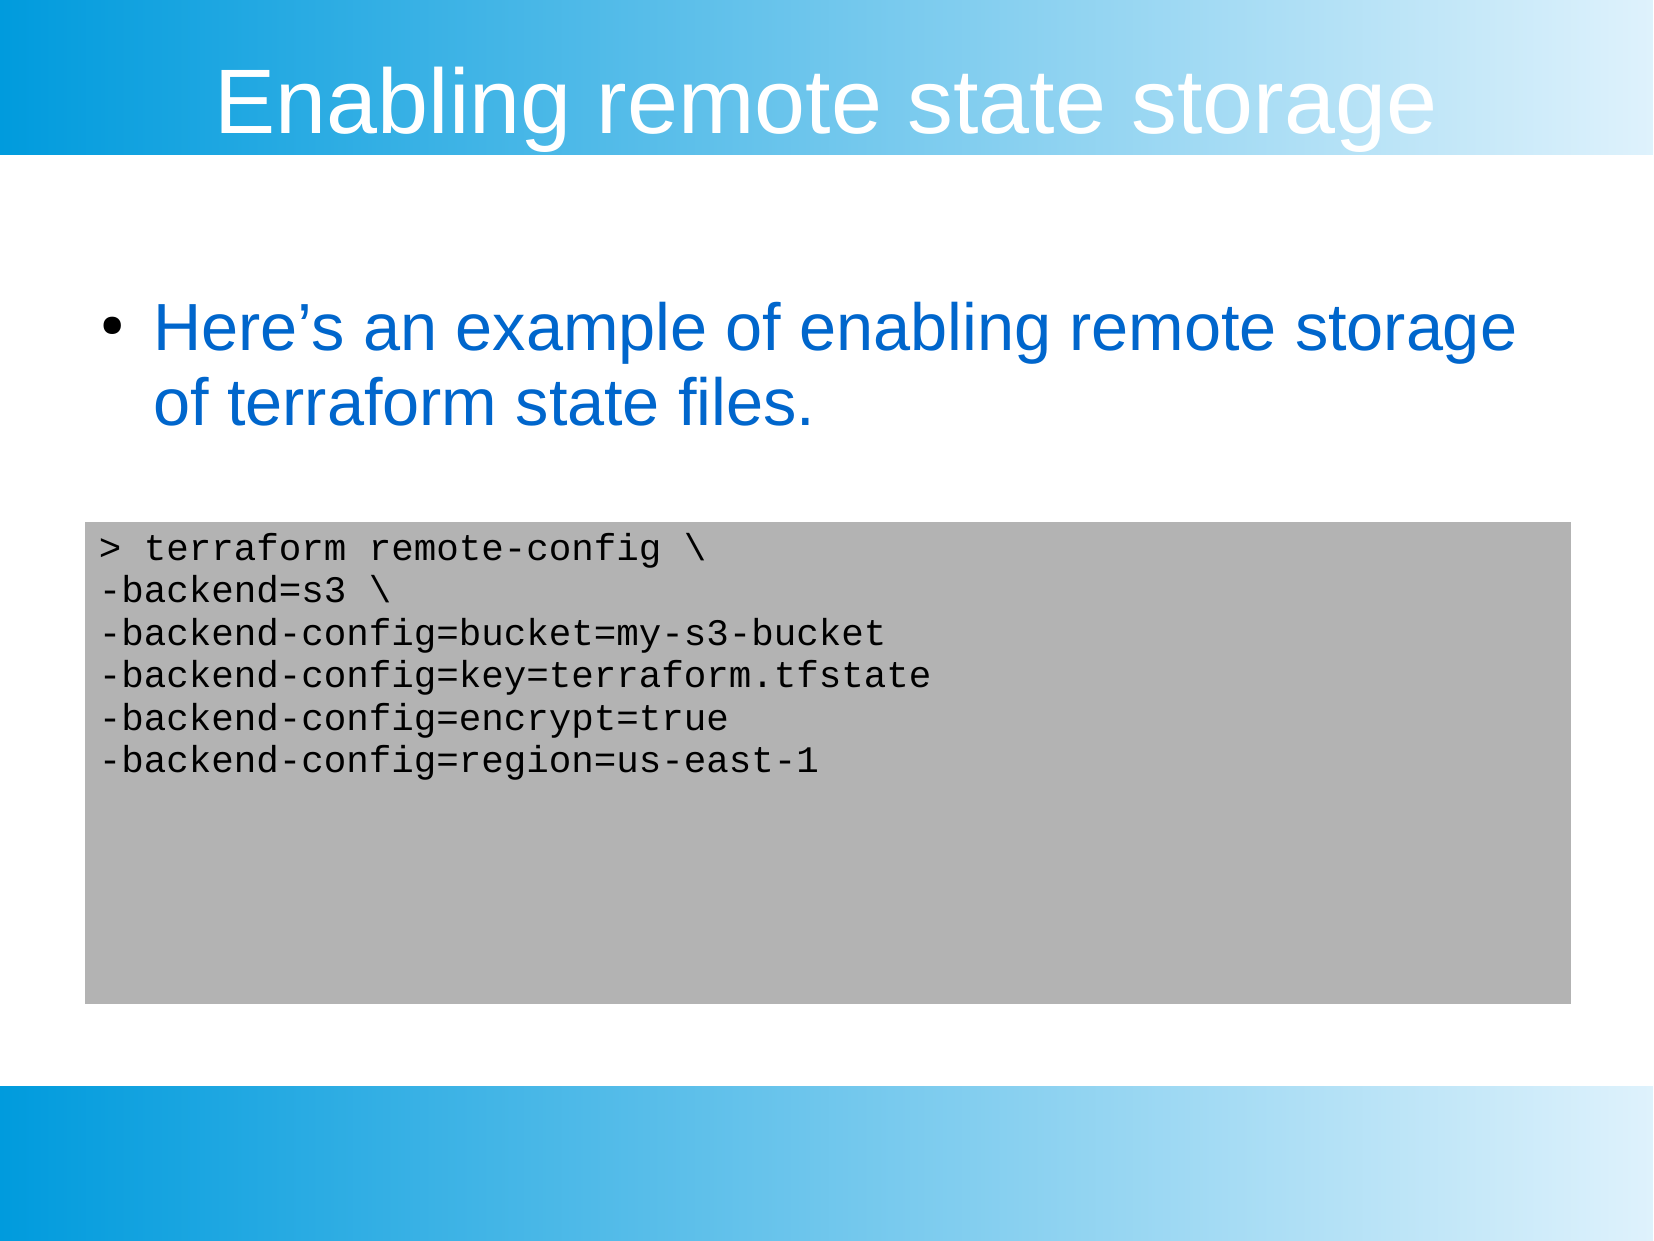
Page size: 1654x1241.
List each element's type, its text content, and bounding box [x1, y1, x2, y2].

title Enabling remote state storage [82, 49, 1571, 155]
list Here’s an example of enabling remote storage of terraform state files. [82, 290, 1571, 1010]
table_header > terraform remote-config \ -backend=s3 \ -backend-config=bucket=my-s3-bucket -backend-config=key=terraform.tfstate -backend-config=encrypt=true -backend-config=region=us-east-1 [85, 522, 1571, 1004]
